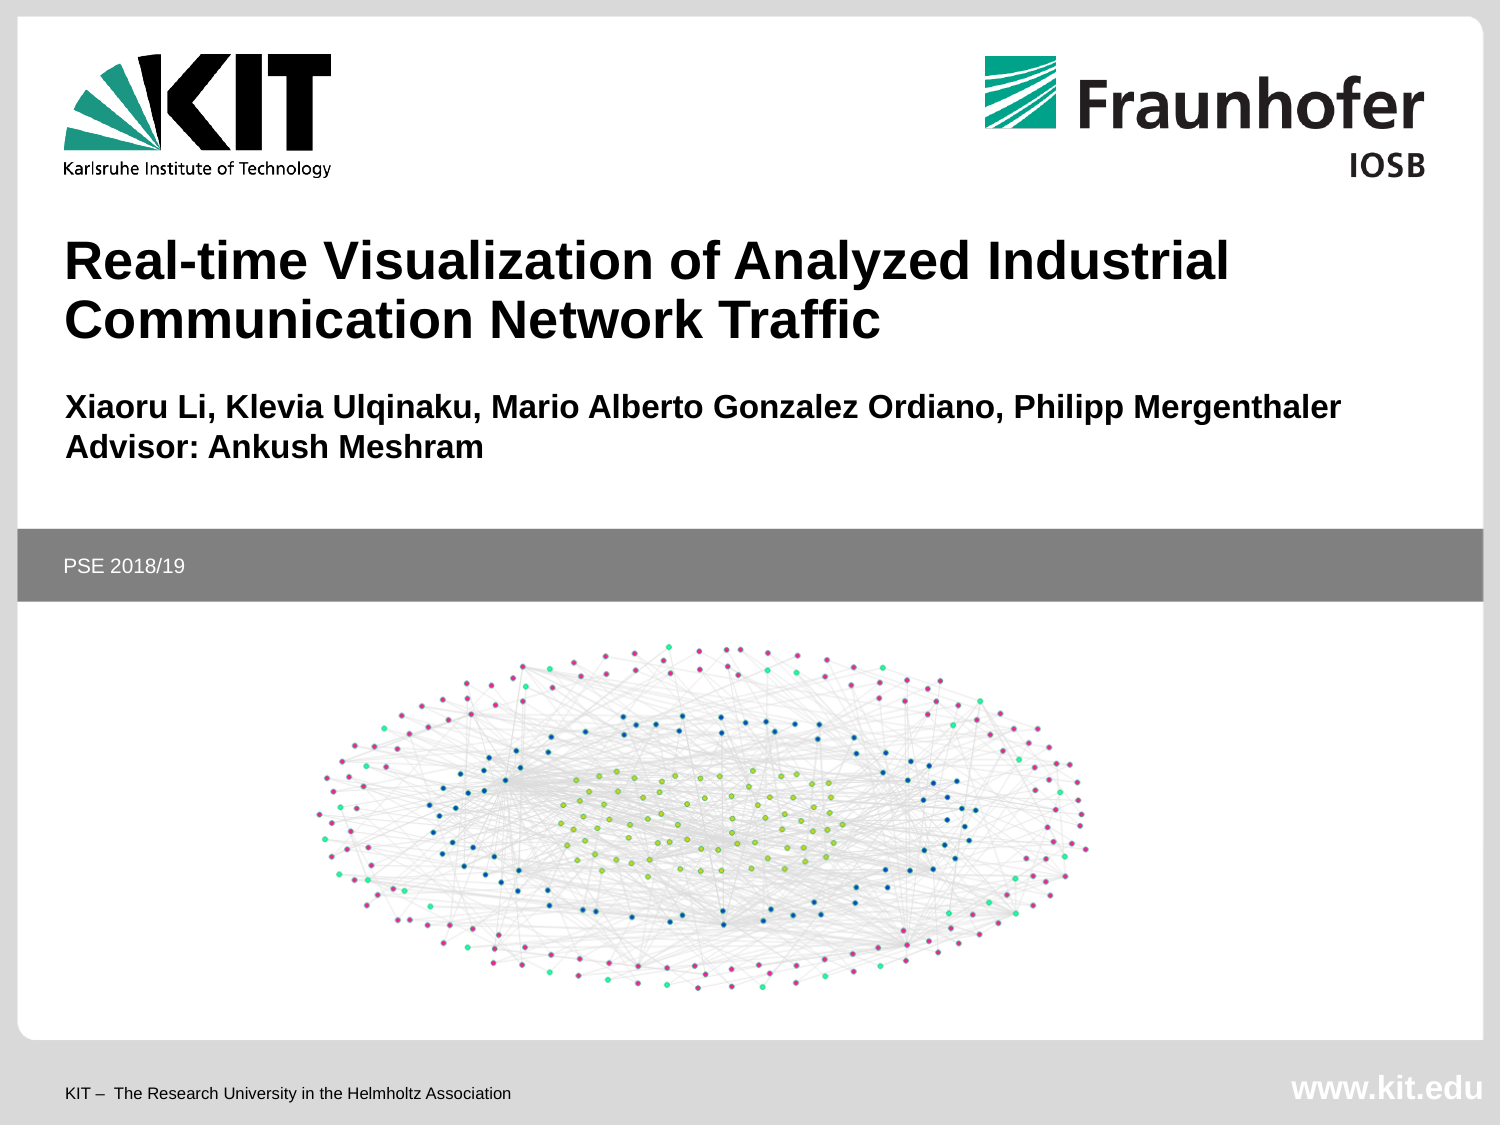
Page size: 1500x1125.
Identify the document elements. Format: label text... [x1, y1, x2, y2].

picture [0, 0, 1500, 1125]
text_box Real-time Visualization of Analyzed Industrial Communication Network Traffic [64, 231, 1442, 350]
text_box Xiaoru Li, Klevia Ulqinaku, Mario Alberto Gonzalez Ordiano, Philipp Mergenthaler Advisor: Ankush Meshram [65, 385, 1439, 488]
